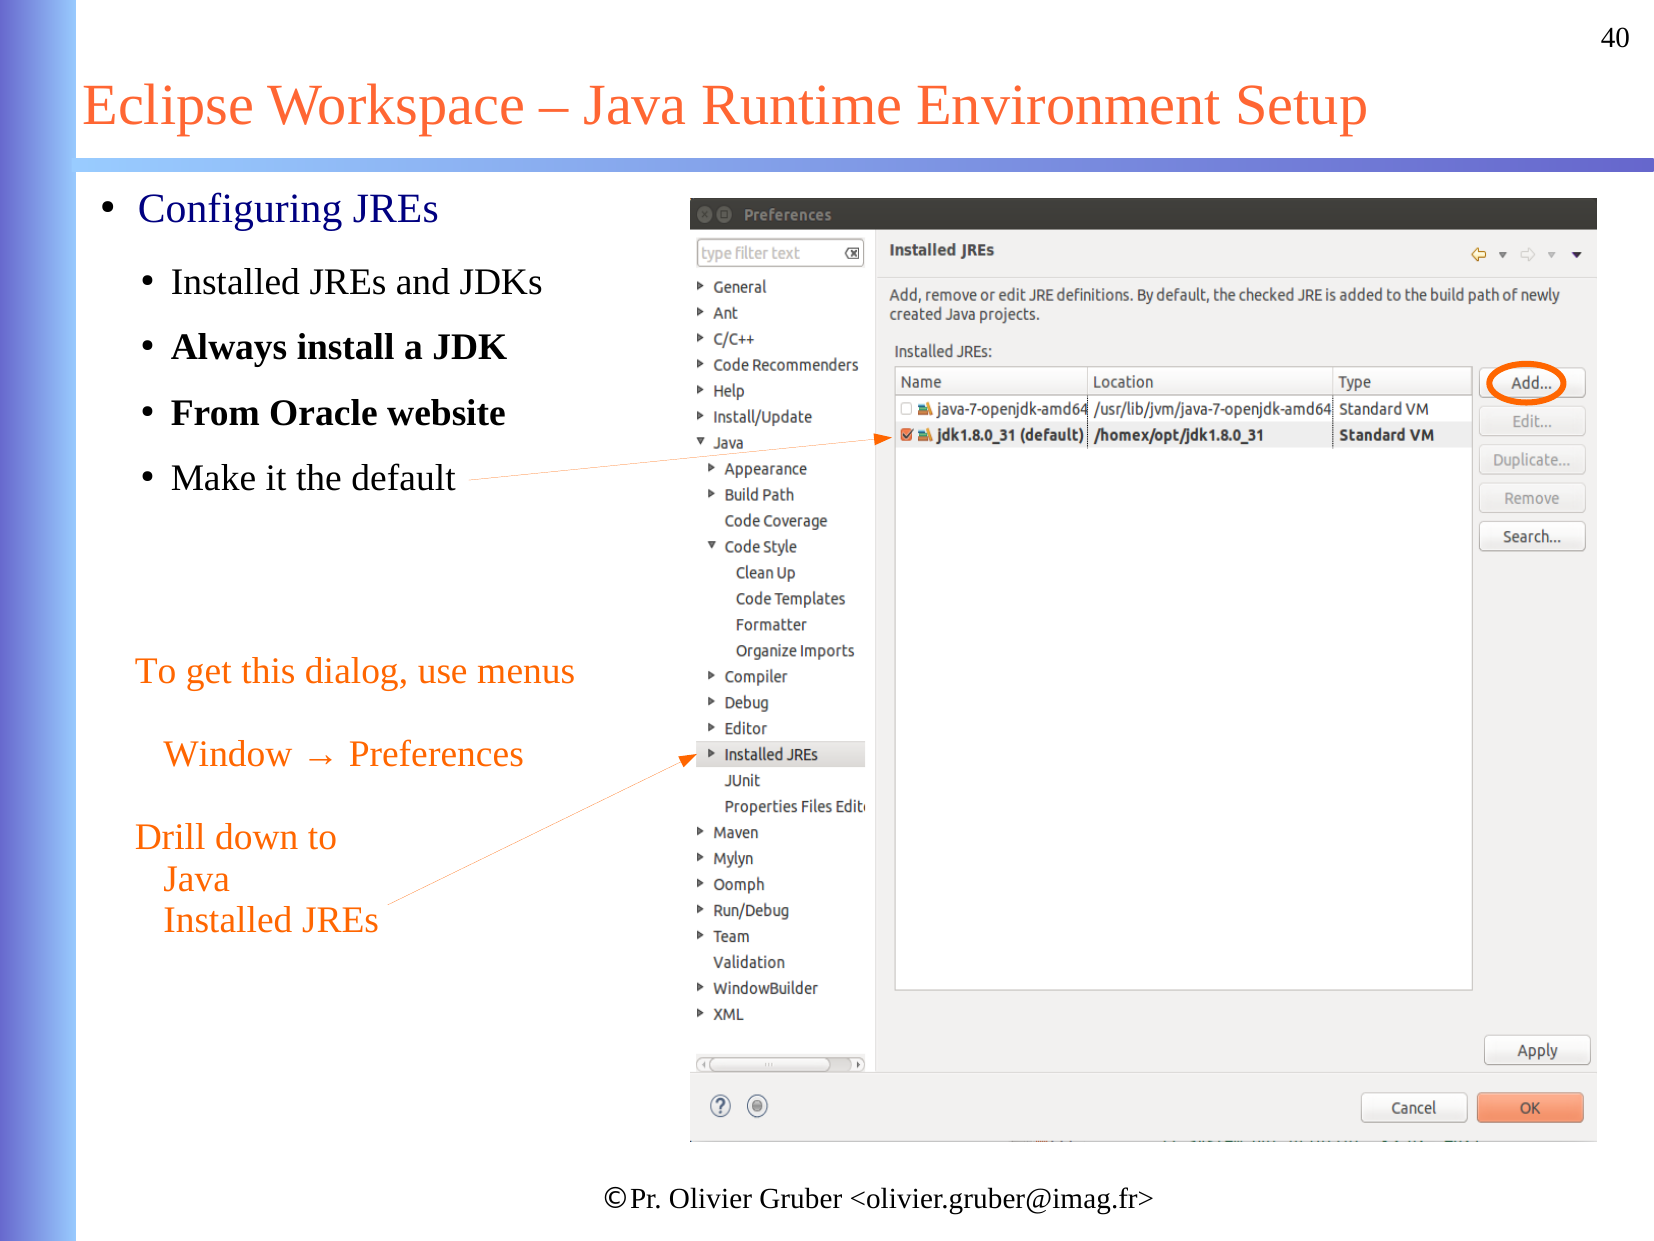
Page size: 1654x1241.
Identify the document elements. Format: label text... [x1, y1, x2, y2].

title Eclipse Workspace – Java Runtime Environment Setup [82, 49, 1571, 161]
picture [690, 198, 1597, 1142]
text_box To get this dialog, use menus Window → Preferences Drill down to Java Installed JREs [134, 649, 574, 1110]
list Configuring JREs Installed JREs and JDKs Always install a JDK From Oracle website Make it the default [82, 185, 1571, 1129]
